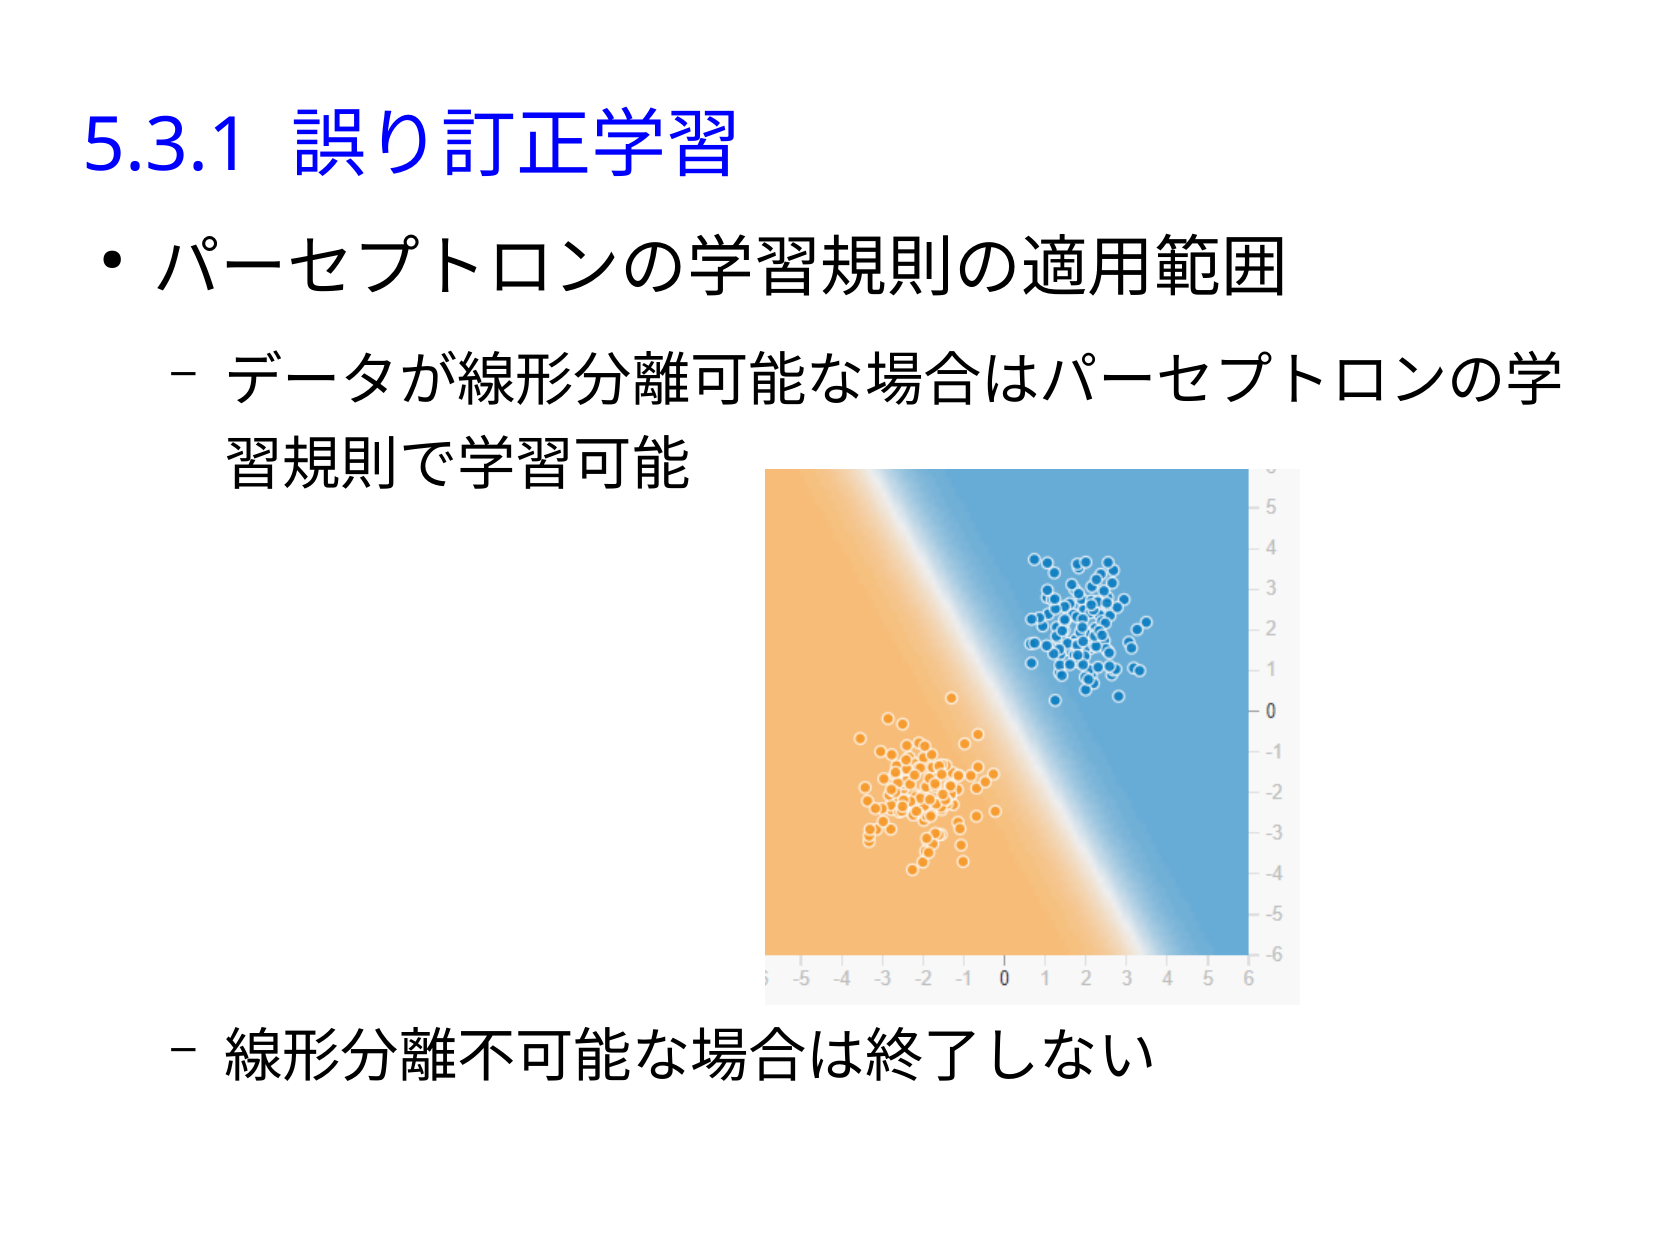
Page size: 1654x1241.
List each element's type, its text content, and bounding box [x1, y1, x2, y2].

picture [765, 469, 1300, 1005]
list パーセプトロンの学習規則の適用範囲 データが線形分離可能な場合はパーセプトロンの学習規則で学習可能 線形分離不可能な場合は終了しない [82, 212, 1571, 1182]
title 5.3.1 誤り訂正学習 [82, 75, 1571, 201]
